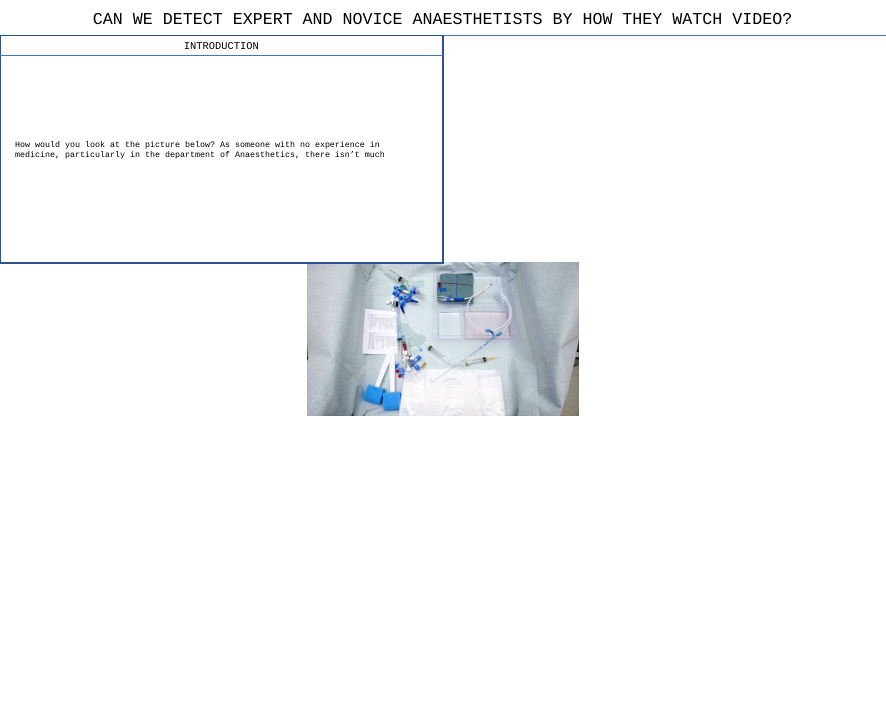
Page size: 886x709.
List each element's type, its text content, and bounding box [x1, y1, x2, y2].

text_box CAN WE DETECT EXPERT AND NOVICE ANAESTHETISTS BY HOW THEY WATCH VIDEO? [0, 0, 886, 35]
picture [307, 262, 579, 416]
text_box How would you look at the picture below? As someone with no experience in medicine, particularly in the department of Anaesthetics, there isn’t much [0, 60, 443, 263]
text_box INTRODUCTION [0, 31, 443, 60]
